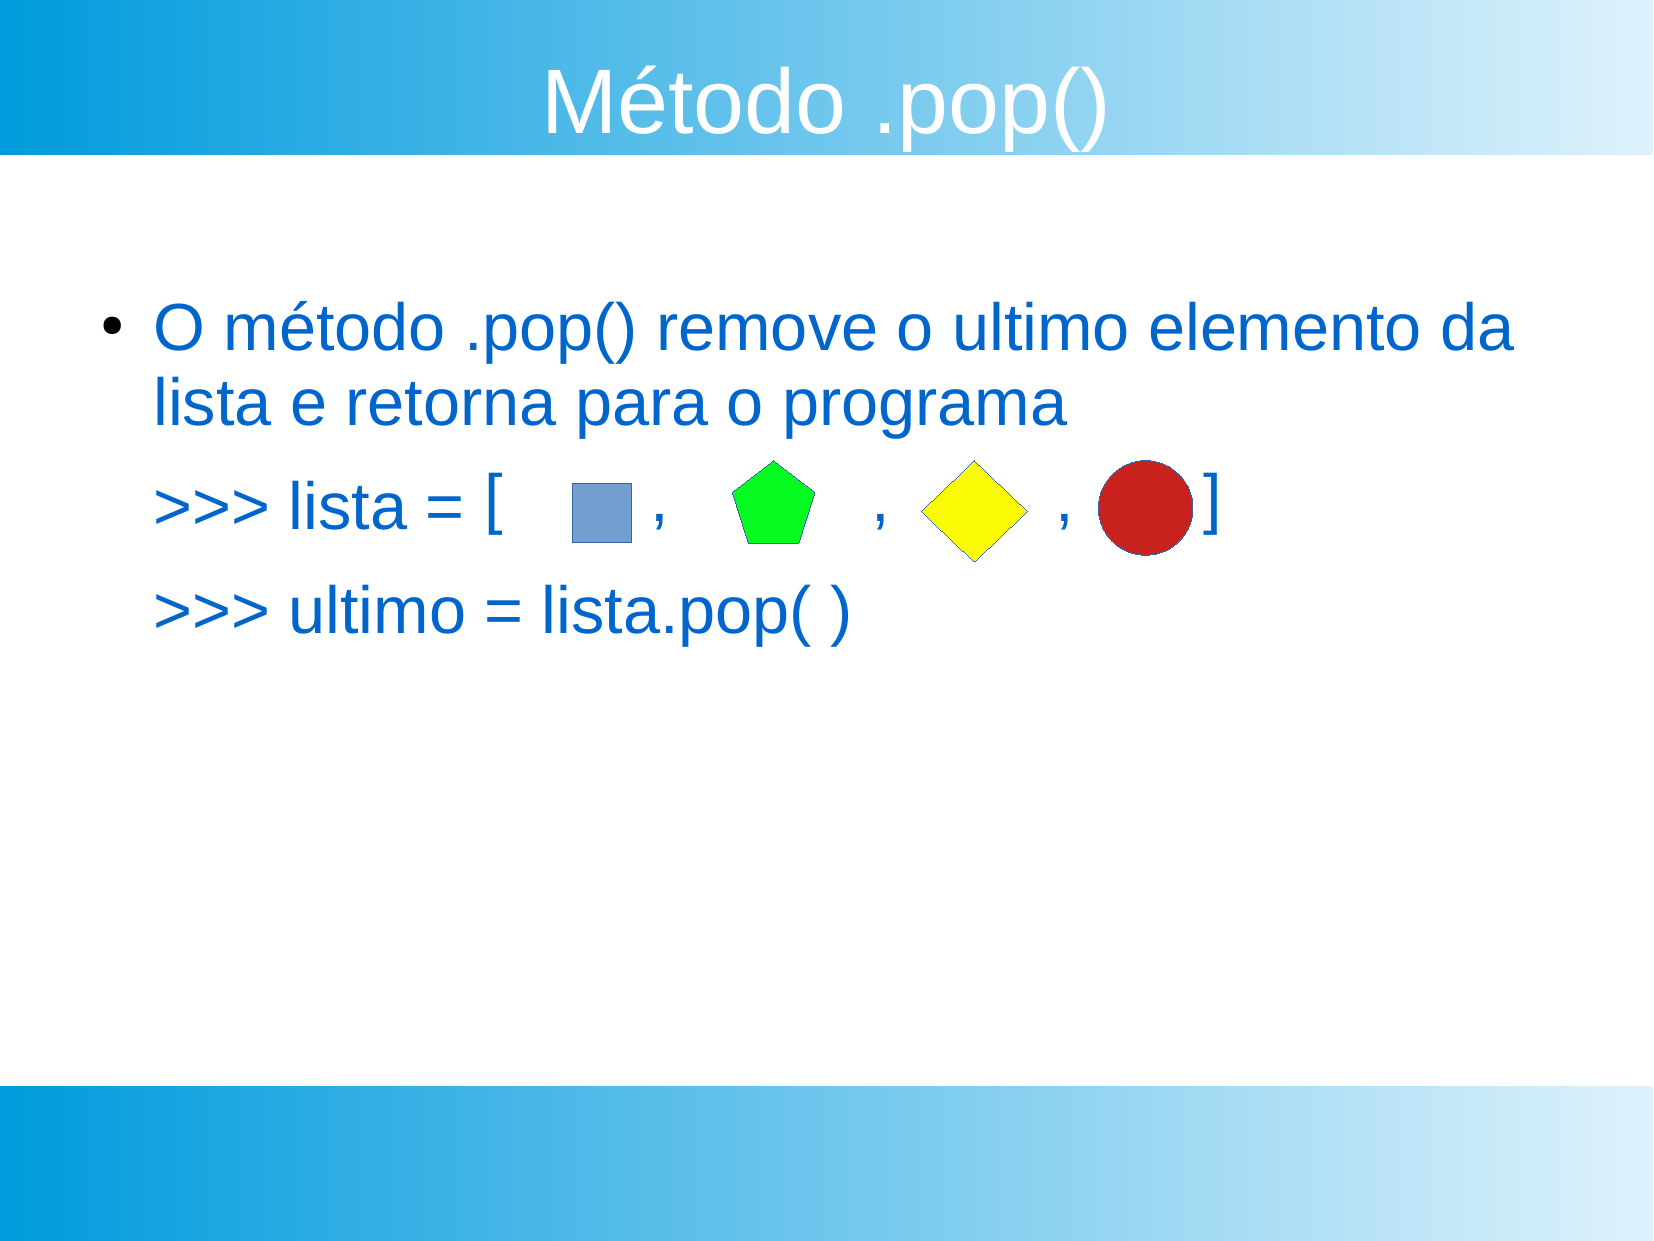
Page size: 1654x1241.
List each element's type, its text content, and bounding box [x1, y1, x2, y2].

list O método .pop() remove o ultimo elemento da lista e retorna para o programa >>> lista = >>> ultimo = lista.pop( ) [82, 290, 1571, 1010]
text_box [1098, 460, 1193, 556]
text_box [572, 483, 632, 543]
list [ , , , ] [413, 460, 1312, 591]
title Método .pop() [82, 49, 1571, 155]
text_box [921, 460, 1028, 562]
text_box [732, 460, 815, 544]
